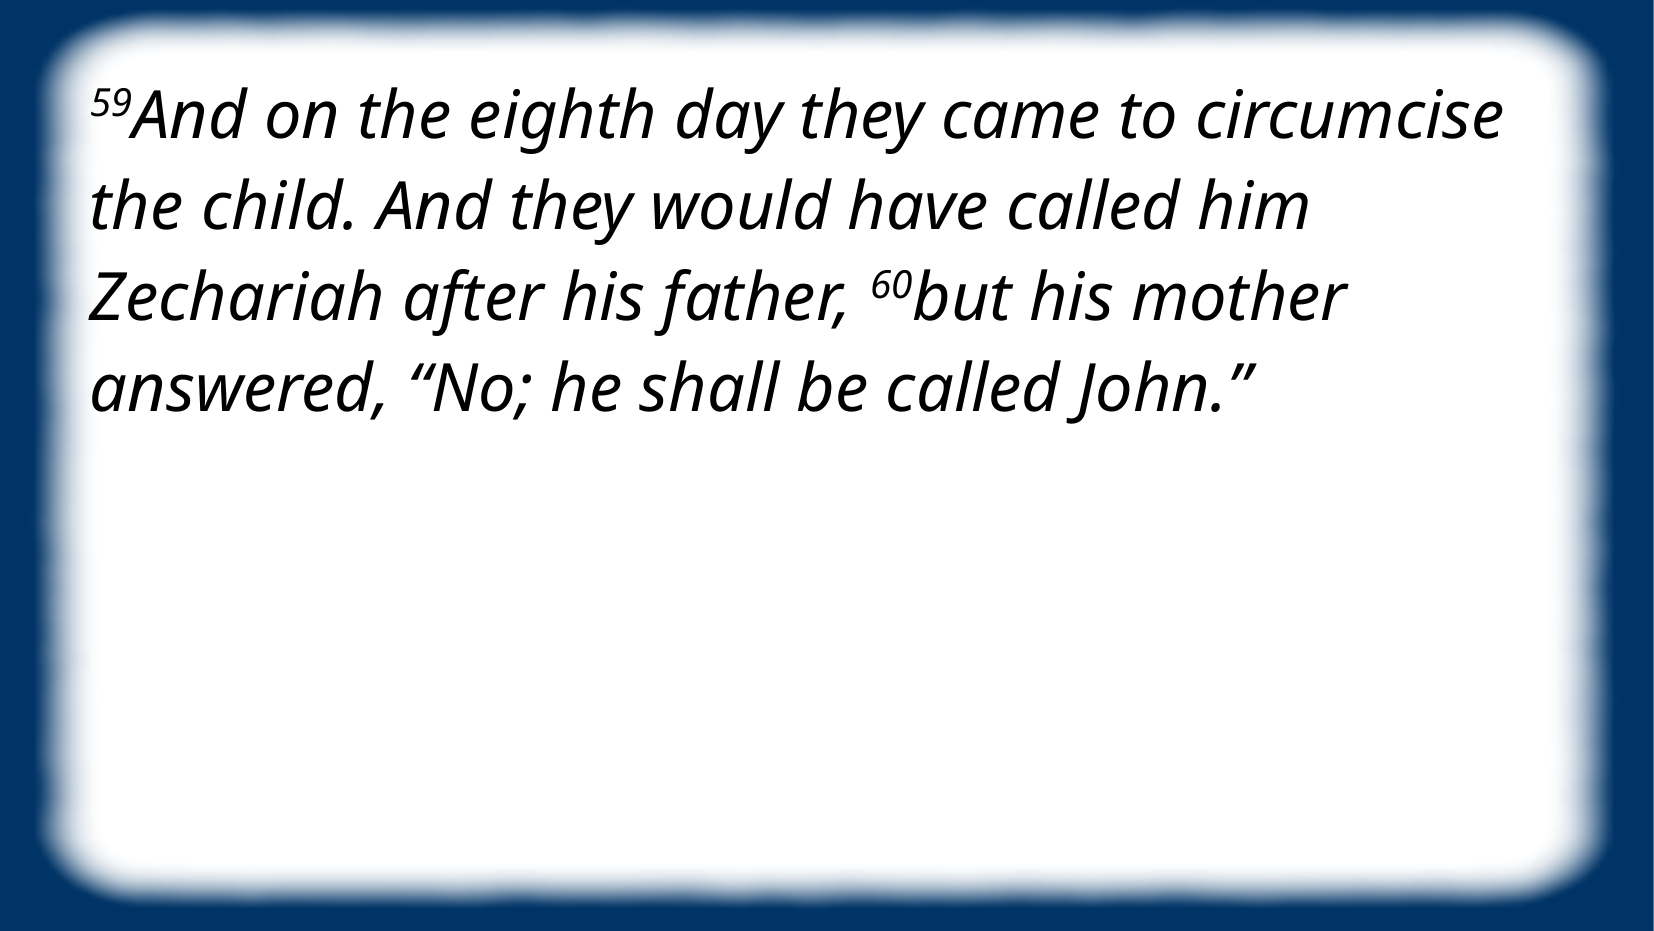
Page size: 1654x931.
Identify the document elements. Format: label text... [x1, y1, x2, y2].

text_box 59And on the eighth day they came to circumcise the child. And they would have called him Zechariah after his father, 60but his mother answered, “No; he shall be called John.” [75, 60, 1561, 430]
picture [0, 0, 1654, 931]
